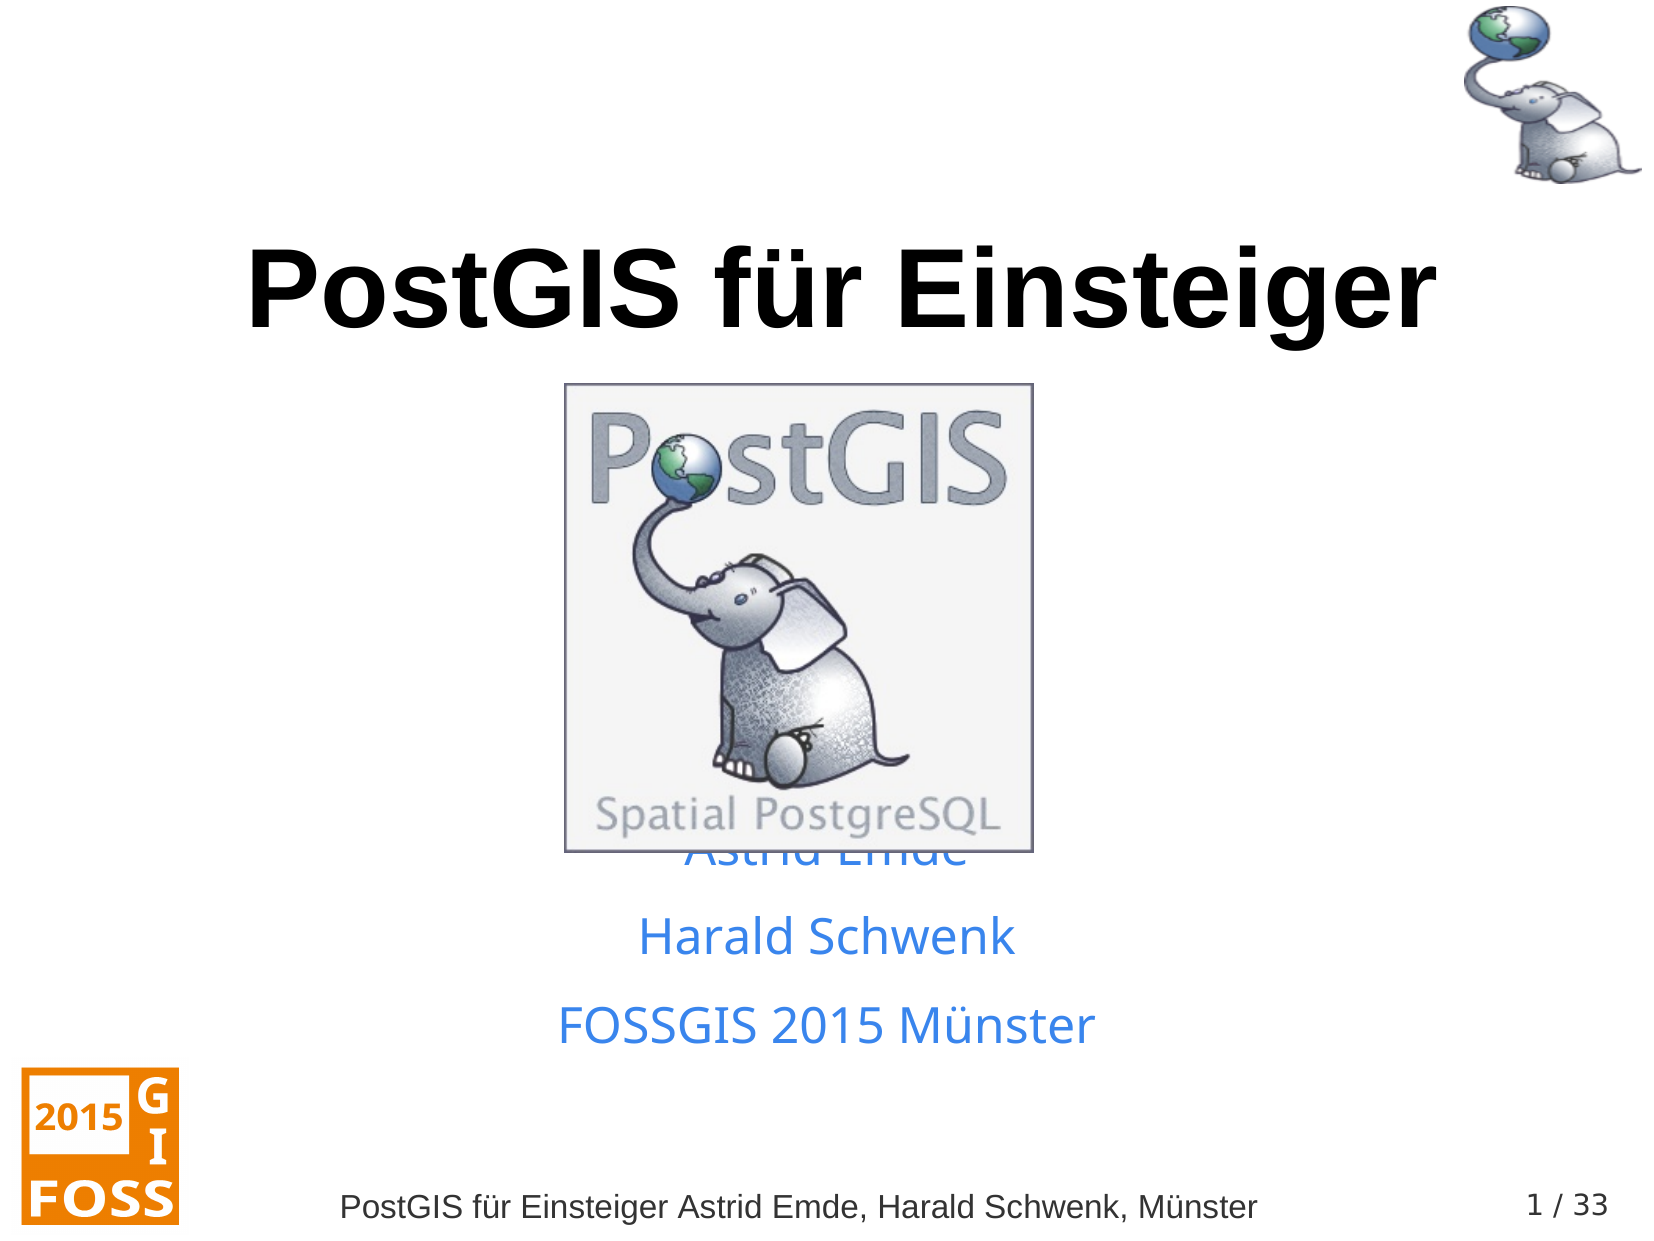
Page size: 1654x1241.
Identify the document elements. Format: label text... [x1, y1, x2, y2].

picture [1464, 6, 1642, 184]
picture [564, 383, 1034, 853]
picture [11, 1057, 189, 1235]
text_box PostGIS für Einsteiger Astrid Emde Harald Schwenk FOSSGIS 2015 Münster [118, 218, 1536, 1067]
